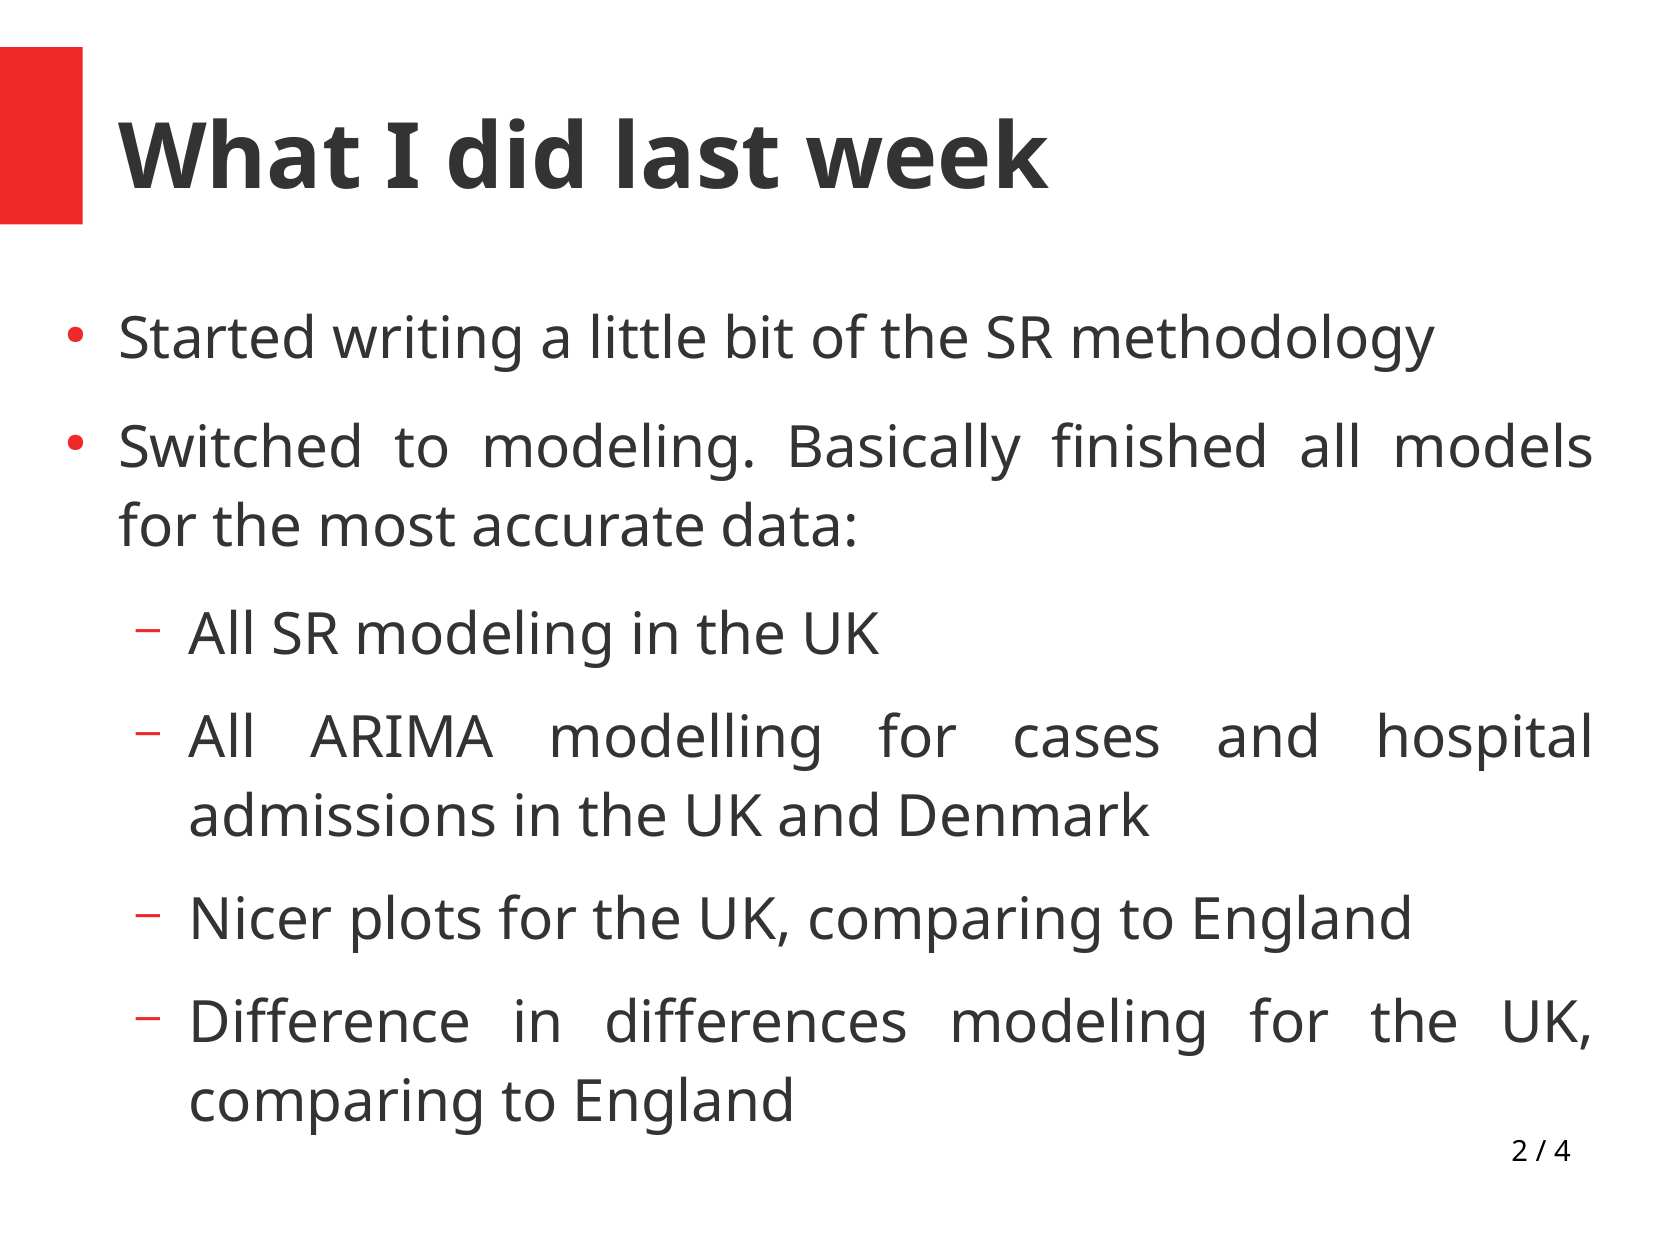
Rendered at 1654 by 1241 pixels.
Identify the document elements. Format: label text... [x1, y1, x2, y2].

title What I did last week [118, 49, 1571, 257]
list Started writing a little bit of the SR methodology Switched to modeling. Basically finished all models for the most accurate data: All SR modeling in the UK All ARIMA modelling for cases and hospital admissions in the UK and Denmark Nicer plots for the UK, comparing to England Difference in differences modeling for the UK, comparing to England [47, 296, 1595, 1016]
